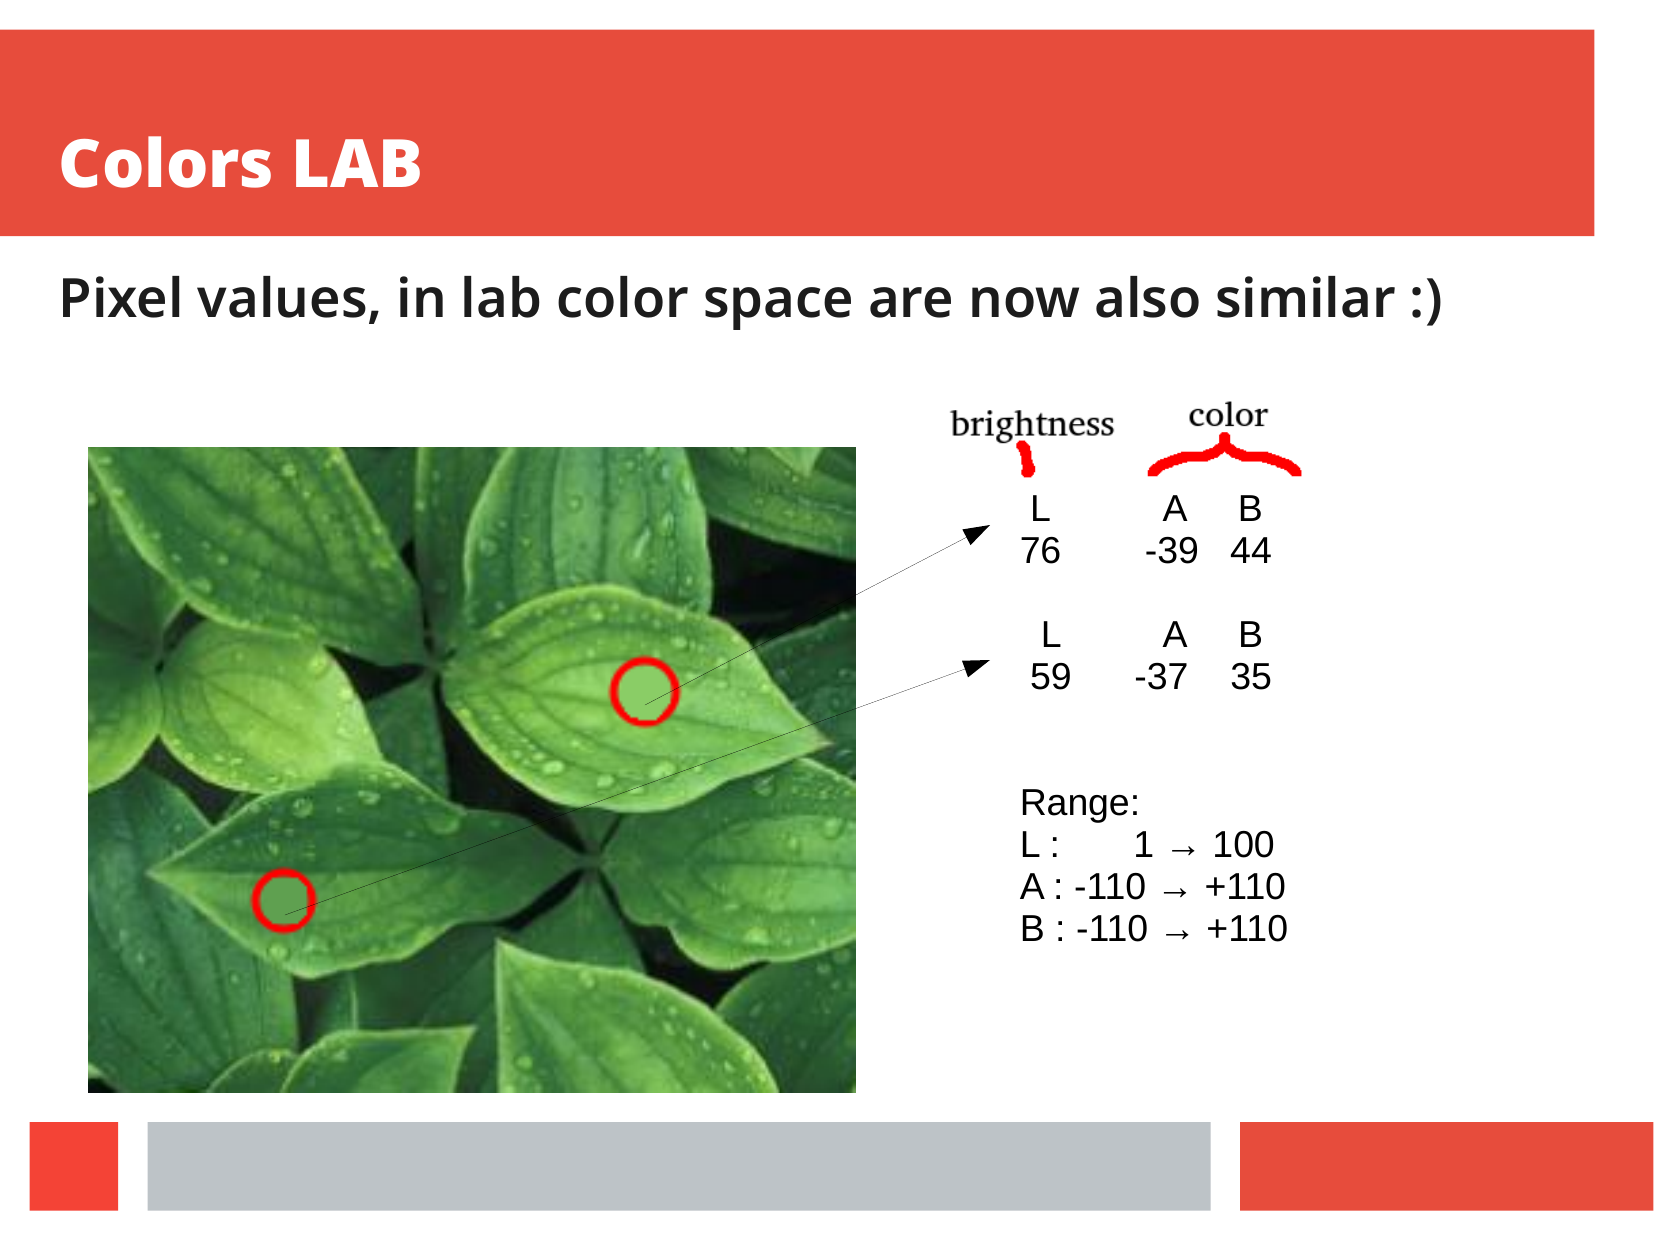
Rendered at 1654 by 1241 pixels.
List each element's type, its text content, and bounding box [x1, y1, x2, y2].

picture [88, 447, 856, 1093]
title Colors LAB [59, 59, 1595, 207]
picture [945, 404, 1123, 481]
text_box L A B 76 -39 44 L A B 59 -37 35 Range: L : 1 → 100 A : -110 → +110 B : -110 → +110 [1005, 480, 1304, 957]
list Pixel values, in lab color space are now also similar :) [59, 259, 1565, 1028]
picture [1143, 398, 1304, 481]
